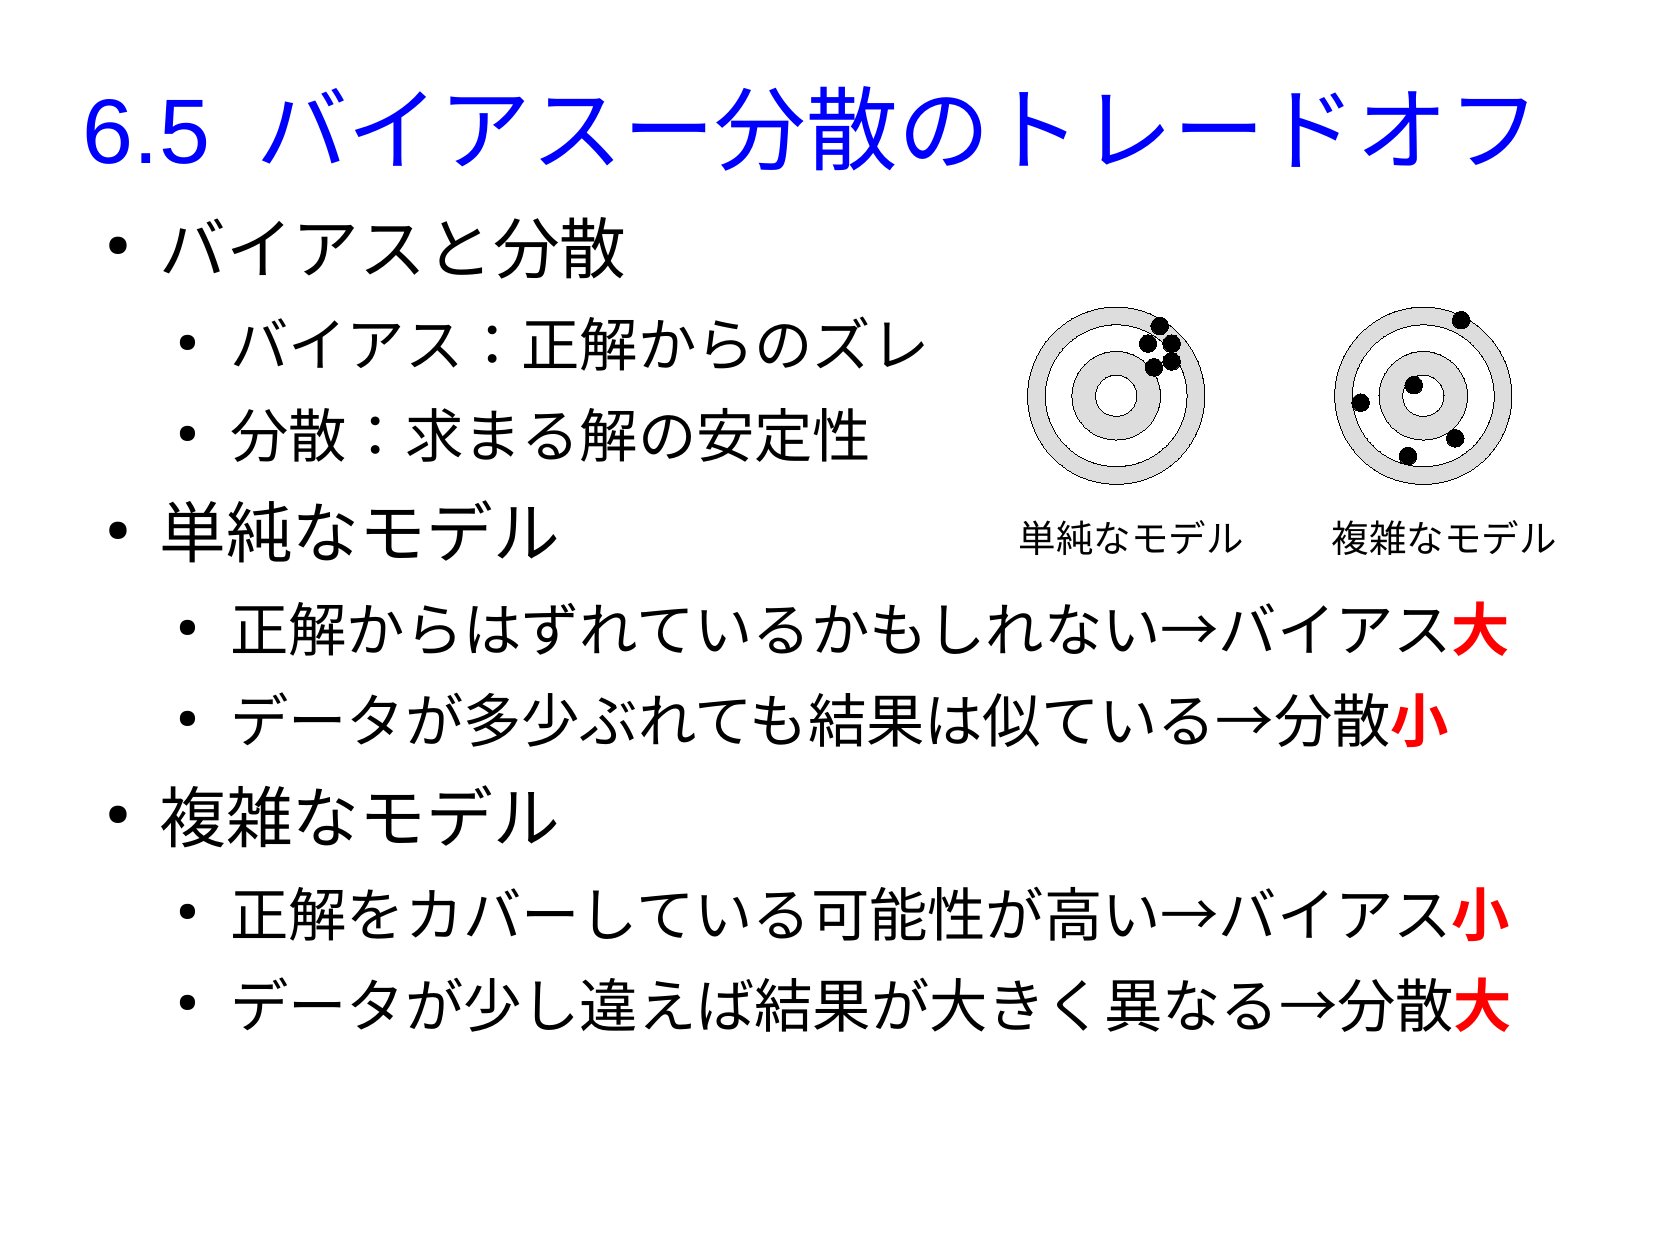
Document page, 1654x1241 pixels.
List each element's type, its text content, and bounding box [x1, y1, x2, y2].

text_box 複雑なモデル [1316, 501, 1572, 574]
list バイアスと分散 バイアス：正解からのズレ 分散：求まる解の安定性 単純なモデル 正解からはずれているかもしれない→バイアス大 データが多少ぶれても結果は似ている→分散小 複雑なモデル 正解をカバーしている可能性が高い→バイアス小 データが少し違えば結果が大きく異なる→分散大 [88, 201, 1577, 1123]
text_box [1334, 307, 1512, 485]
text_box [1027, 307, 1205, 485]
title 6.5 バイアスー分散のトレードオフ [82, 49, 1571, 207]
text_box 単純なモデル [1003, 501, 1259, 574]
